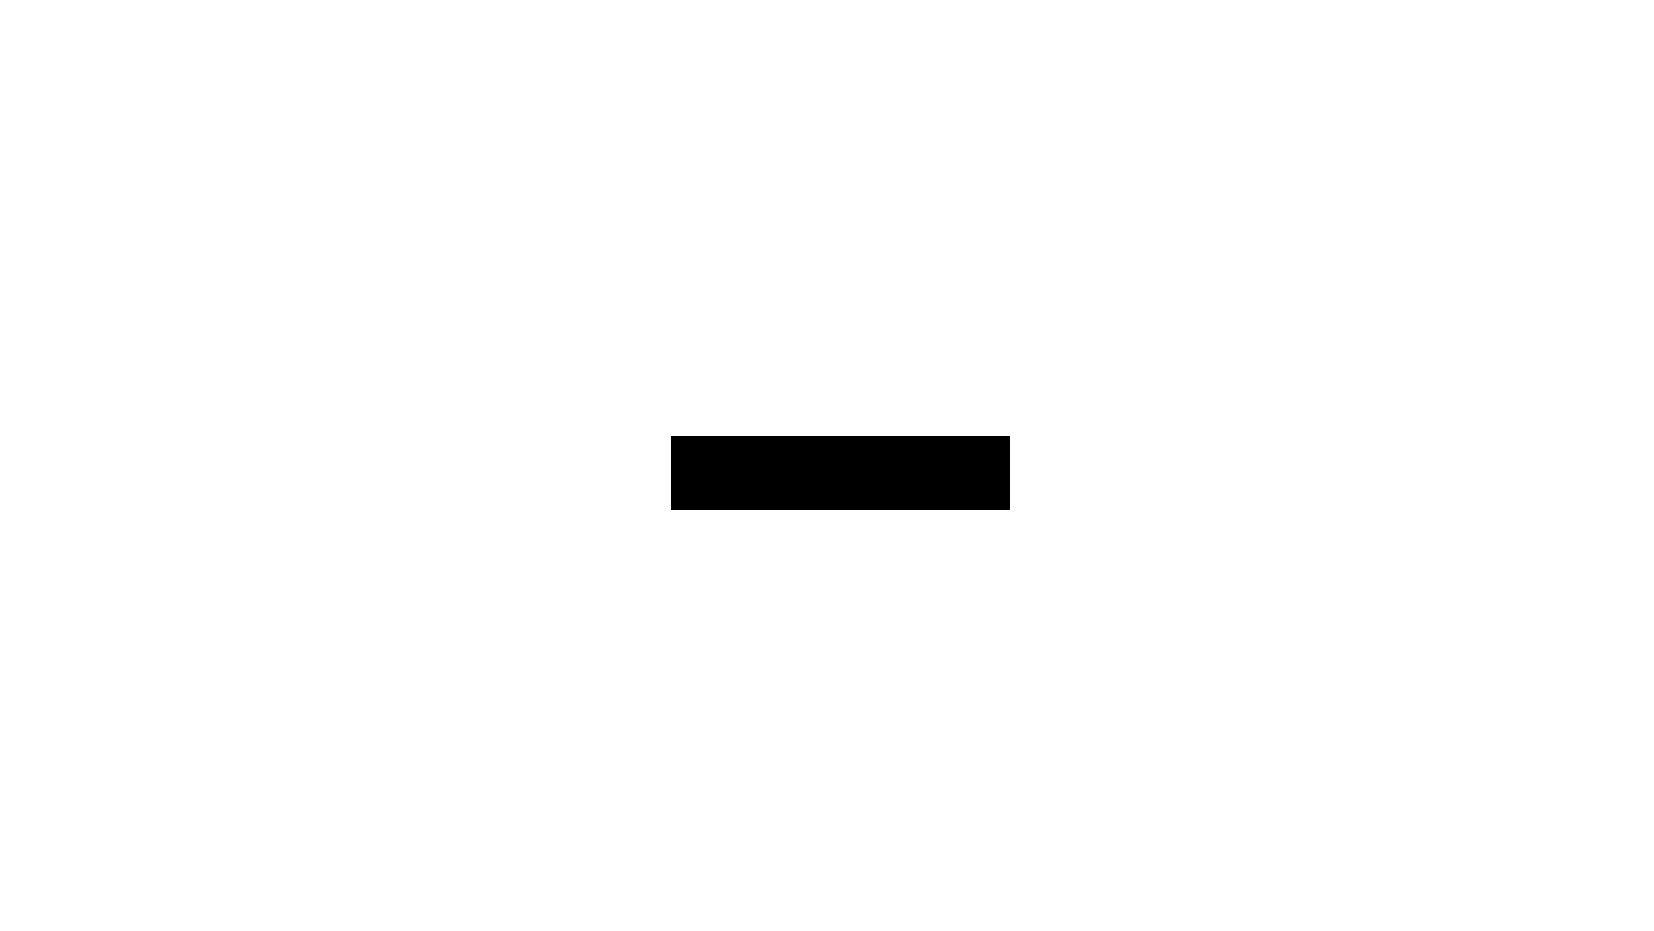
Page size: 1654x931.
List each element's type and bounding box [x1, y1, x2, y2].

text_box [670, 435, 1011, 511]
